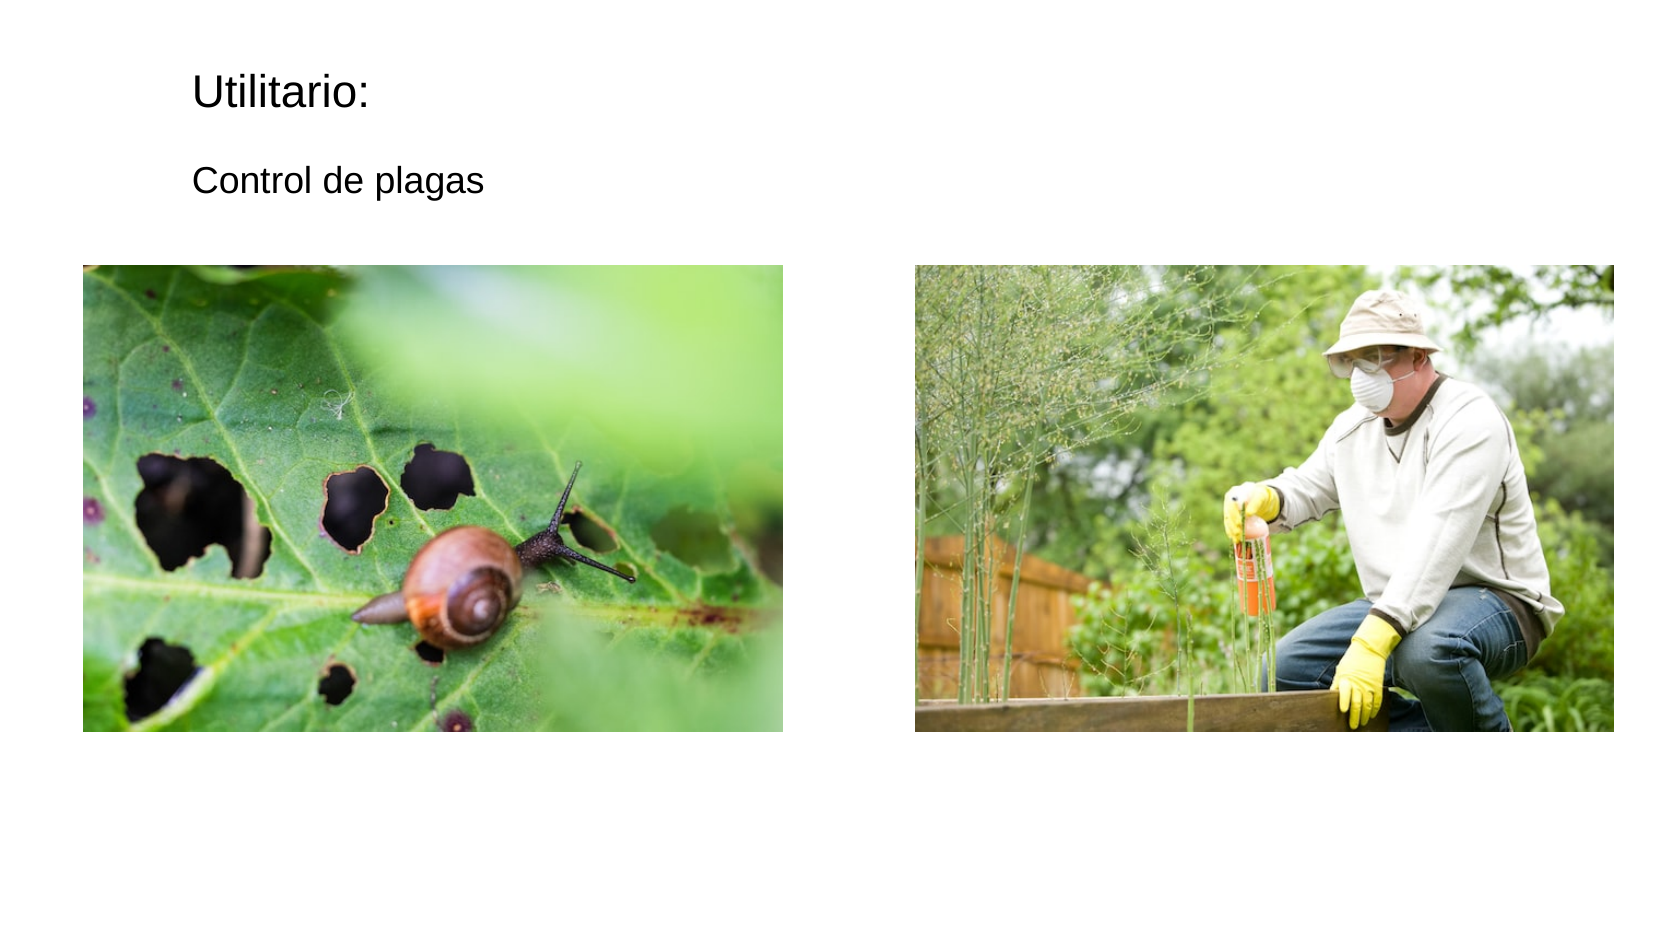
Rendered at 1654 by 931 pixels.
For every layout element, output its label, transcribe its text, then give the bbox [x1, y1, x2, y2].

picture [915, 265, 1614, 732]
text_box Utilitario: Control de plagas [177, 59, 500, 210]
picture [83, 265, 783, 732]
